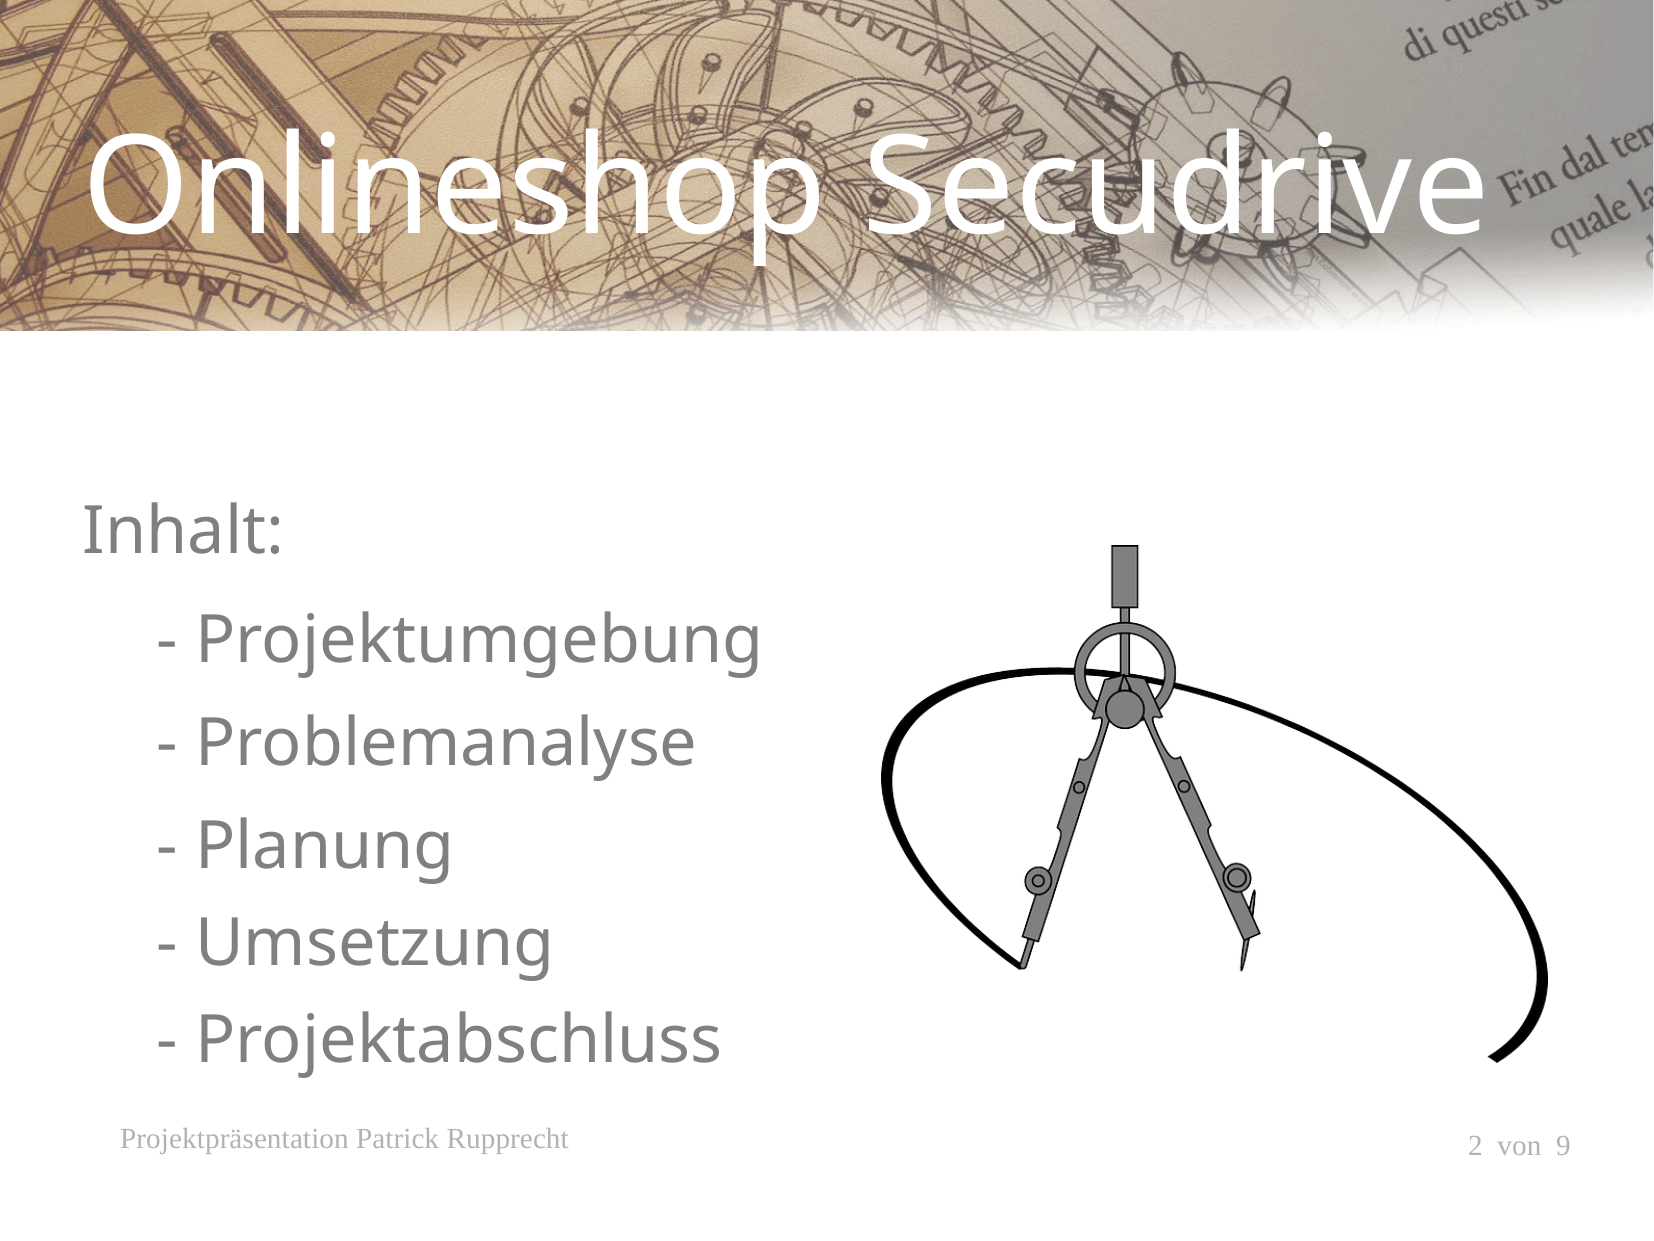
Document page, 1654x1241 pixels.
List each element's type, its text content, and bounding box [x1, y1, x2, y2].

subtitle Inhalt: - Projektumgebung - Problemanalyse - Planung - Umsetzung - Projektabschluss [82, 389, 1571, 1109]
picture [0, 0, 1654, 331]
title Onlineshop Secudrive [82, 76, 1571, 284]
picture [881, 545, 1548, 1063]
